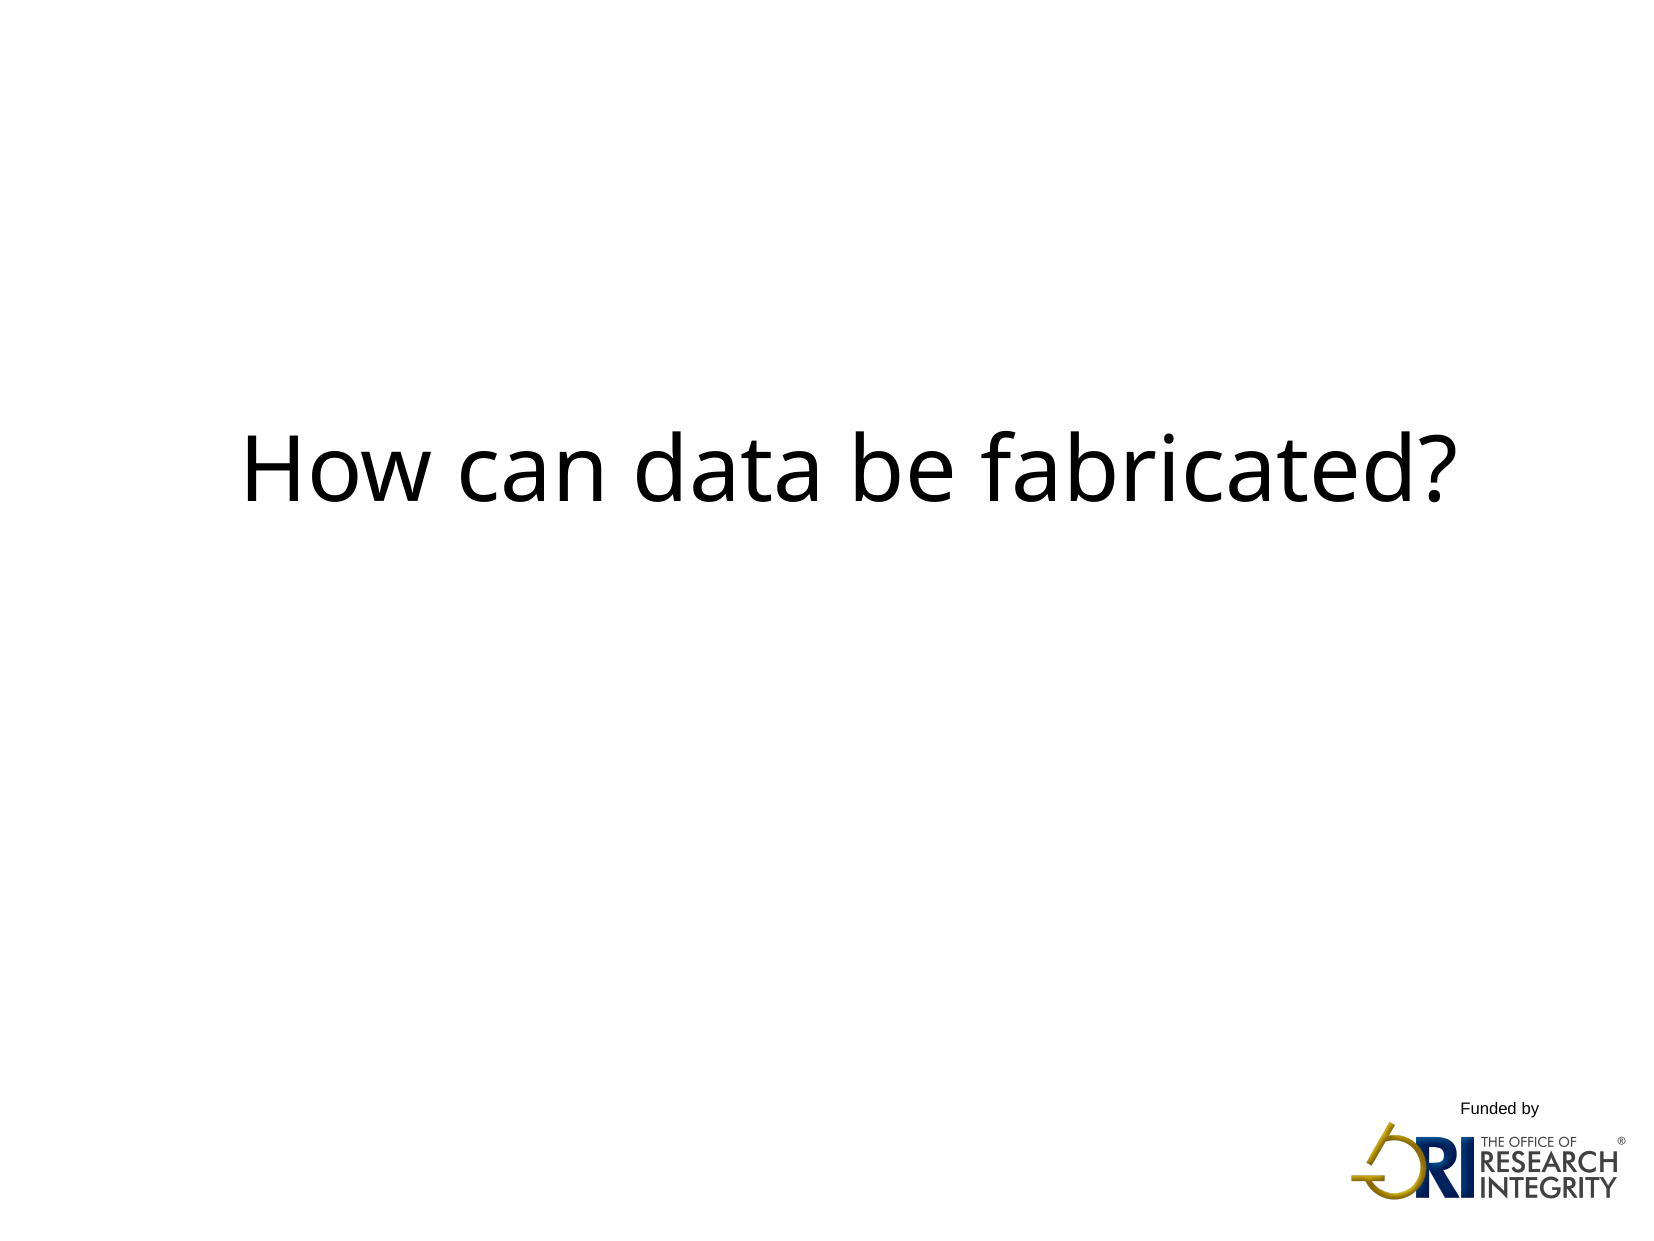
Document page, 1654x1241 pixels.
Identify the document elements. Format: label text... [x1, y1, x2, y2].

text_box Funded by [1380, 1091, 1621, 1126]
title How can data be fabricated? [105, 362, 1594, 570]
picture [1341, 1109, 1636, 1216]
